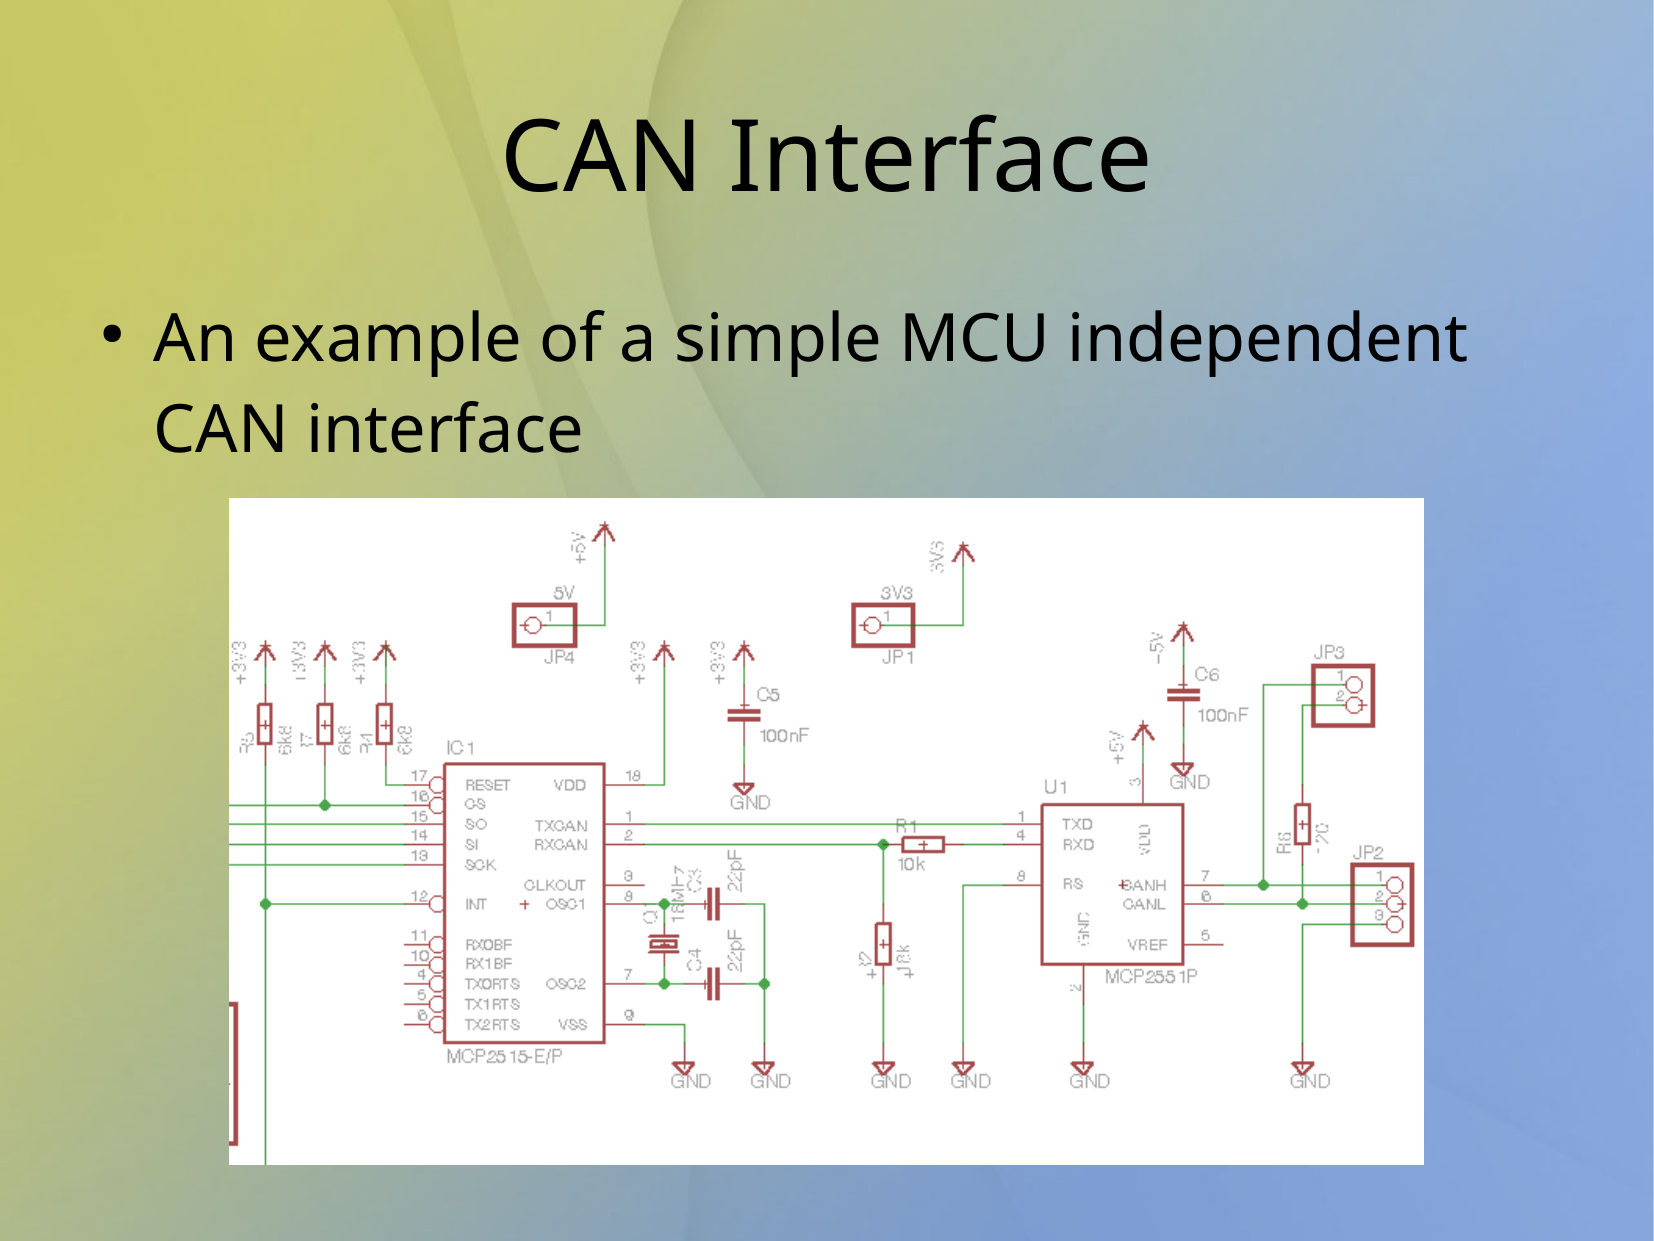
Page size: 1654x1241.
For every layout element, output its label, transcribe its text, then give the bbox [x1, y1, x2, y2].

list An example of a simple MCU independent CAN interface [82, 290, 1571, 1109]
picture [0, 0, 1654, 1241]
title CAN Interface [82, 49, 1571, 257]
